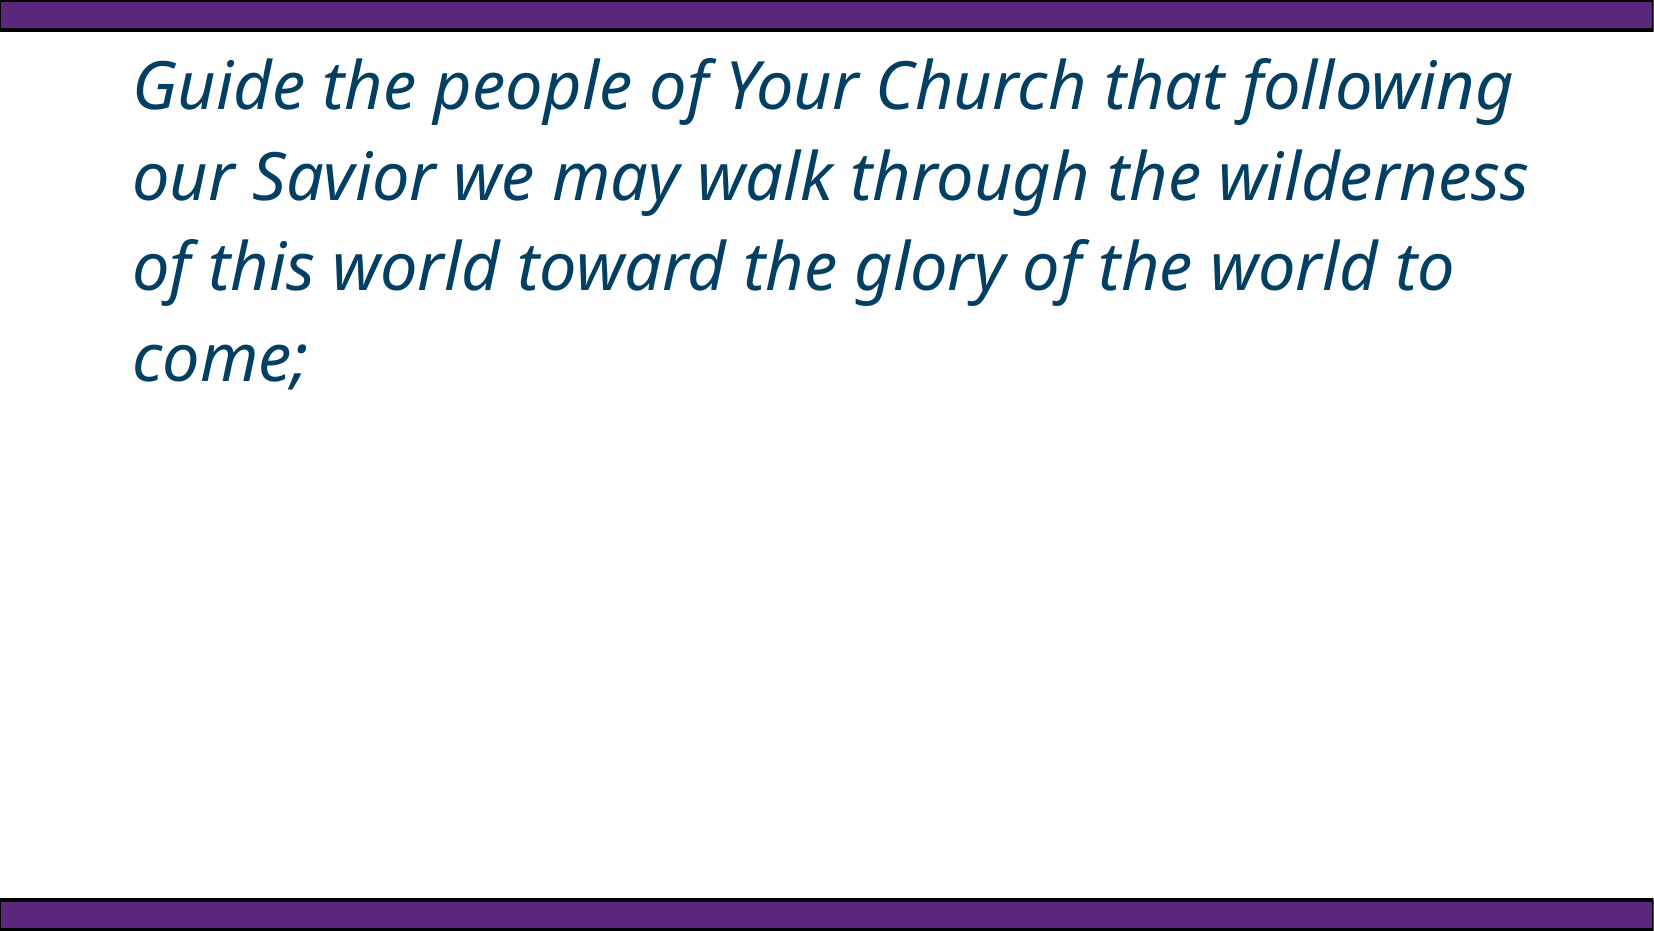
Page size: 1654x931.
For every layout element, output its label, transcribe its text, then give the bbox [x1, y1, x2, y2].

picture [0, 31, 1654, 900]
text_box [0, 900, 1654, 931]
text_box Guide the people of Your Church that following our Savior we may walk through the wilderness of this world toward the glory of the world to come; [65, 30, 1581, 401]
text_box [0, 0, 1654, 31]
